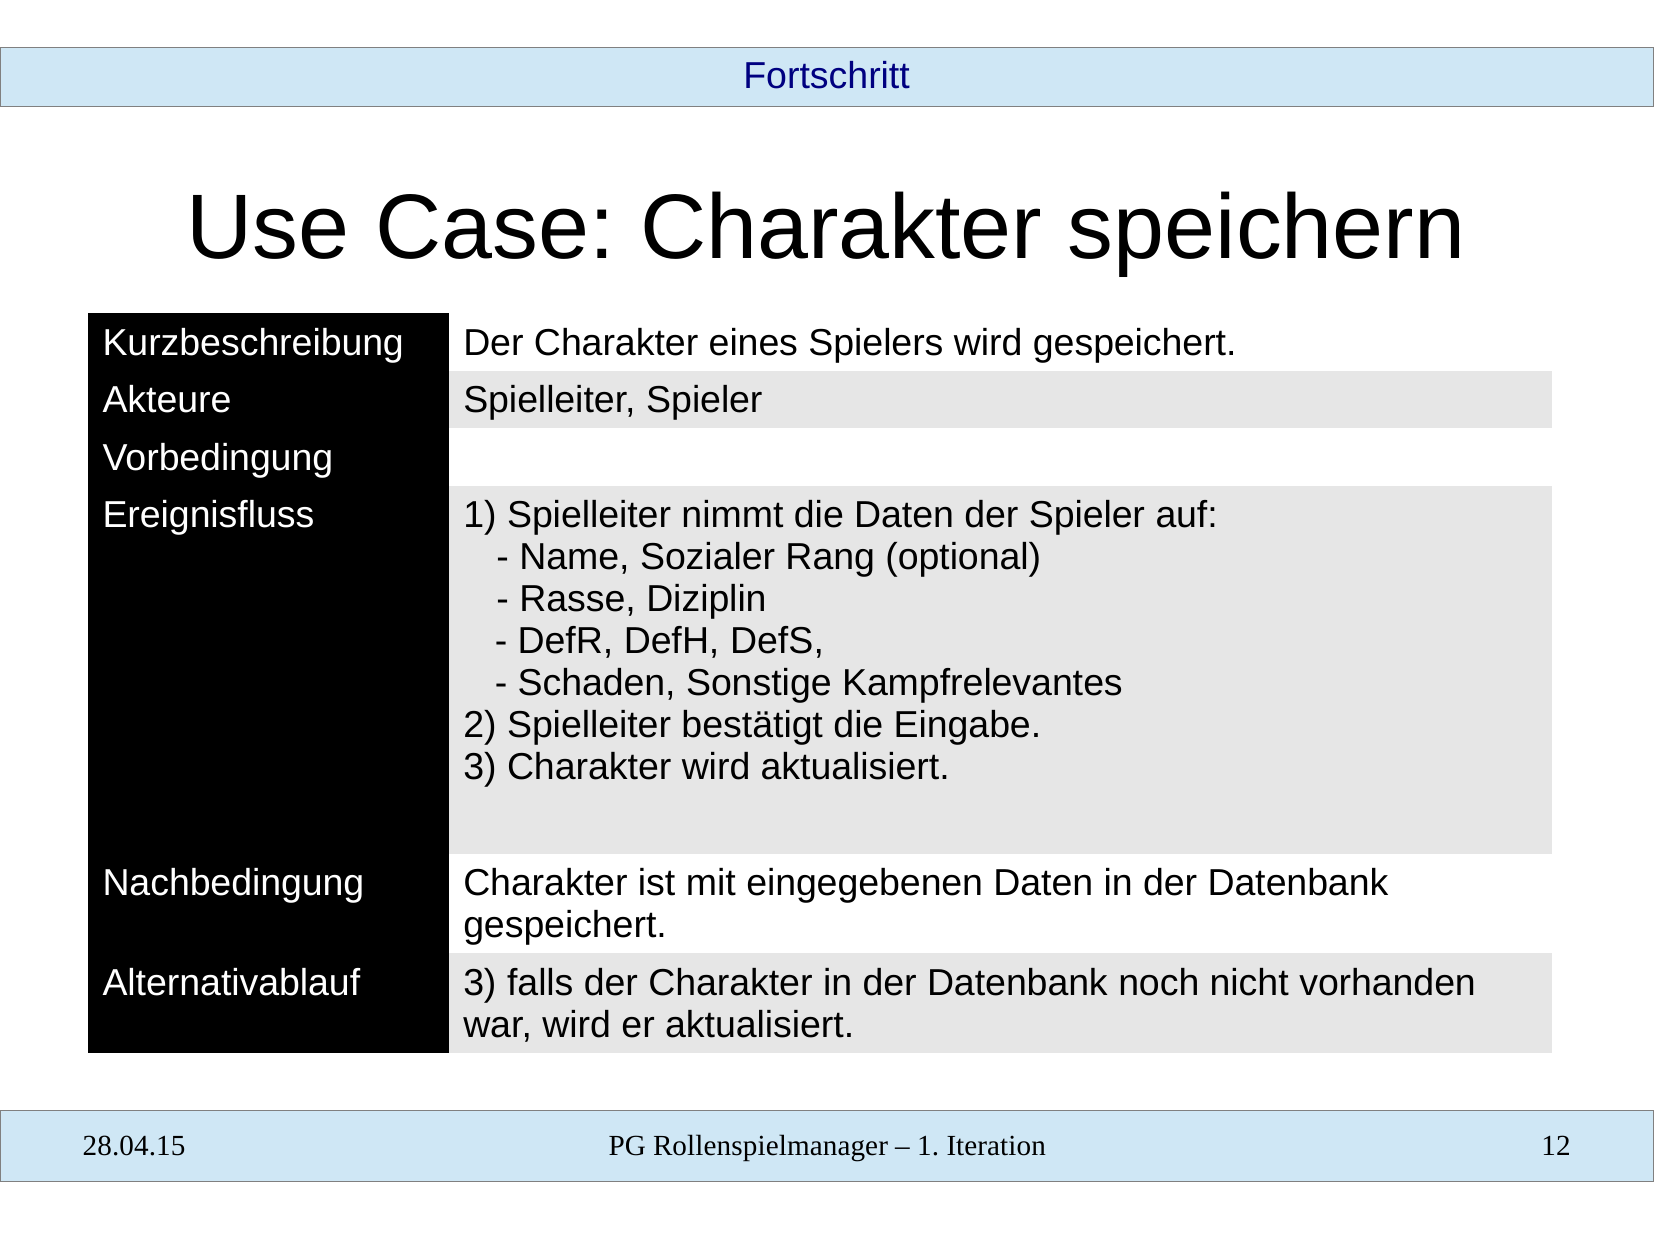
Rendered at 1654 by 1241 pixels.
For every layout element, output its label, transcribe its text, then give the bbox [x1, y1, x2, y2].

table_cell Ereignisfluss [88, 486, 449, 854]
text_box Fortschritt [0, 47, 1654, 105]
table_cell Alternativablauf [88, 953, 449, 1053]
table_header Kurzbeschreibung [88, 313, 449, 371]
table_cell Nachbedingung [88, 854, 449, 953]
table_cell 3) falls der Charakter in der Datenbank noch nicht vorhanden war, wird er aktualisiert. [449, 953, 1552, 1053]
table_cell [449, 428, 1552, 486]
table_cell Akteure [88, 371, 449, 428]
table_cell Spielleiter, Spieler [449, 371, 1552, 428]
table_cell Vorbedingung [88, 428, 449, 486]
title Use Case: Charakter speichern [82, 123, 1571, 331]
list [80, 343, 1536, 1063]
table_cell Charakter ist mit eingegebenen Daten in der Datenbank gespeichert. [449, 854, 1552, 953]
table_cell Spielleiter nimmt die Daten der Spieler auf: - Name, Sozialer Rang (optional) - Rasse, Diziplin - DefR, DefH, DefS, - Schaden, Sonstige Kampfrelevantes Spielleiter bestätigt die Eingabe. Charakter wird aktualisiert. [449, 486, 1552, 854]
table_header Der Charakter eines Spielers wird gespeichert. [449, 313, 1552, 371]
